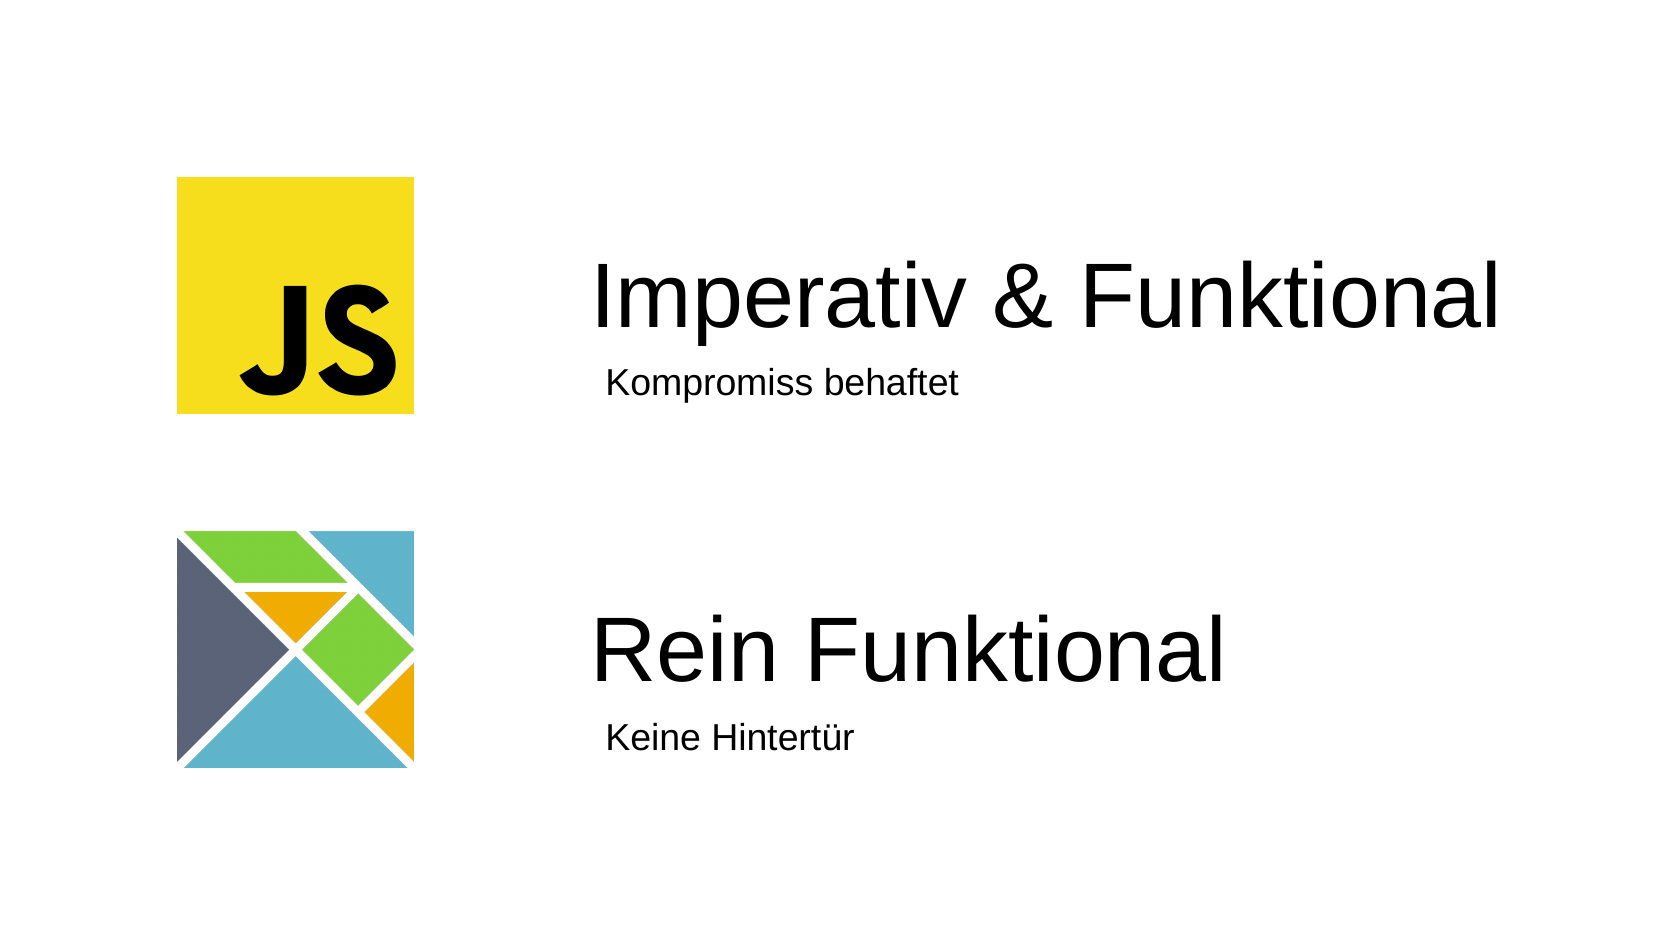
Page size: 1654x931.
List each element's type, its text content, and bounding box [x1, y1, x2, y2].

title Imperativ & Funktional [590, 236, 1536, 355]
text_box Kompromiss behaftet [590, 354, 1182, 412]
text_box Keine Hintertür [590, 708, 1182, 766]
picture [177, 531, 414, 768]
title Rein Funktional [590, 590, 1536, 709]
picture [177, 177, 414, 414]
